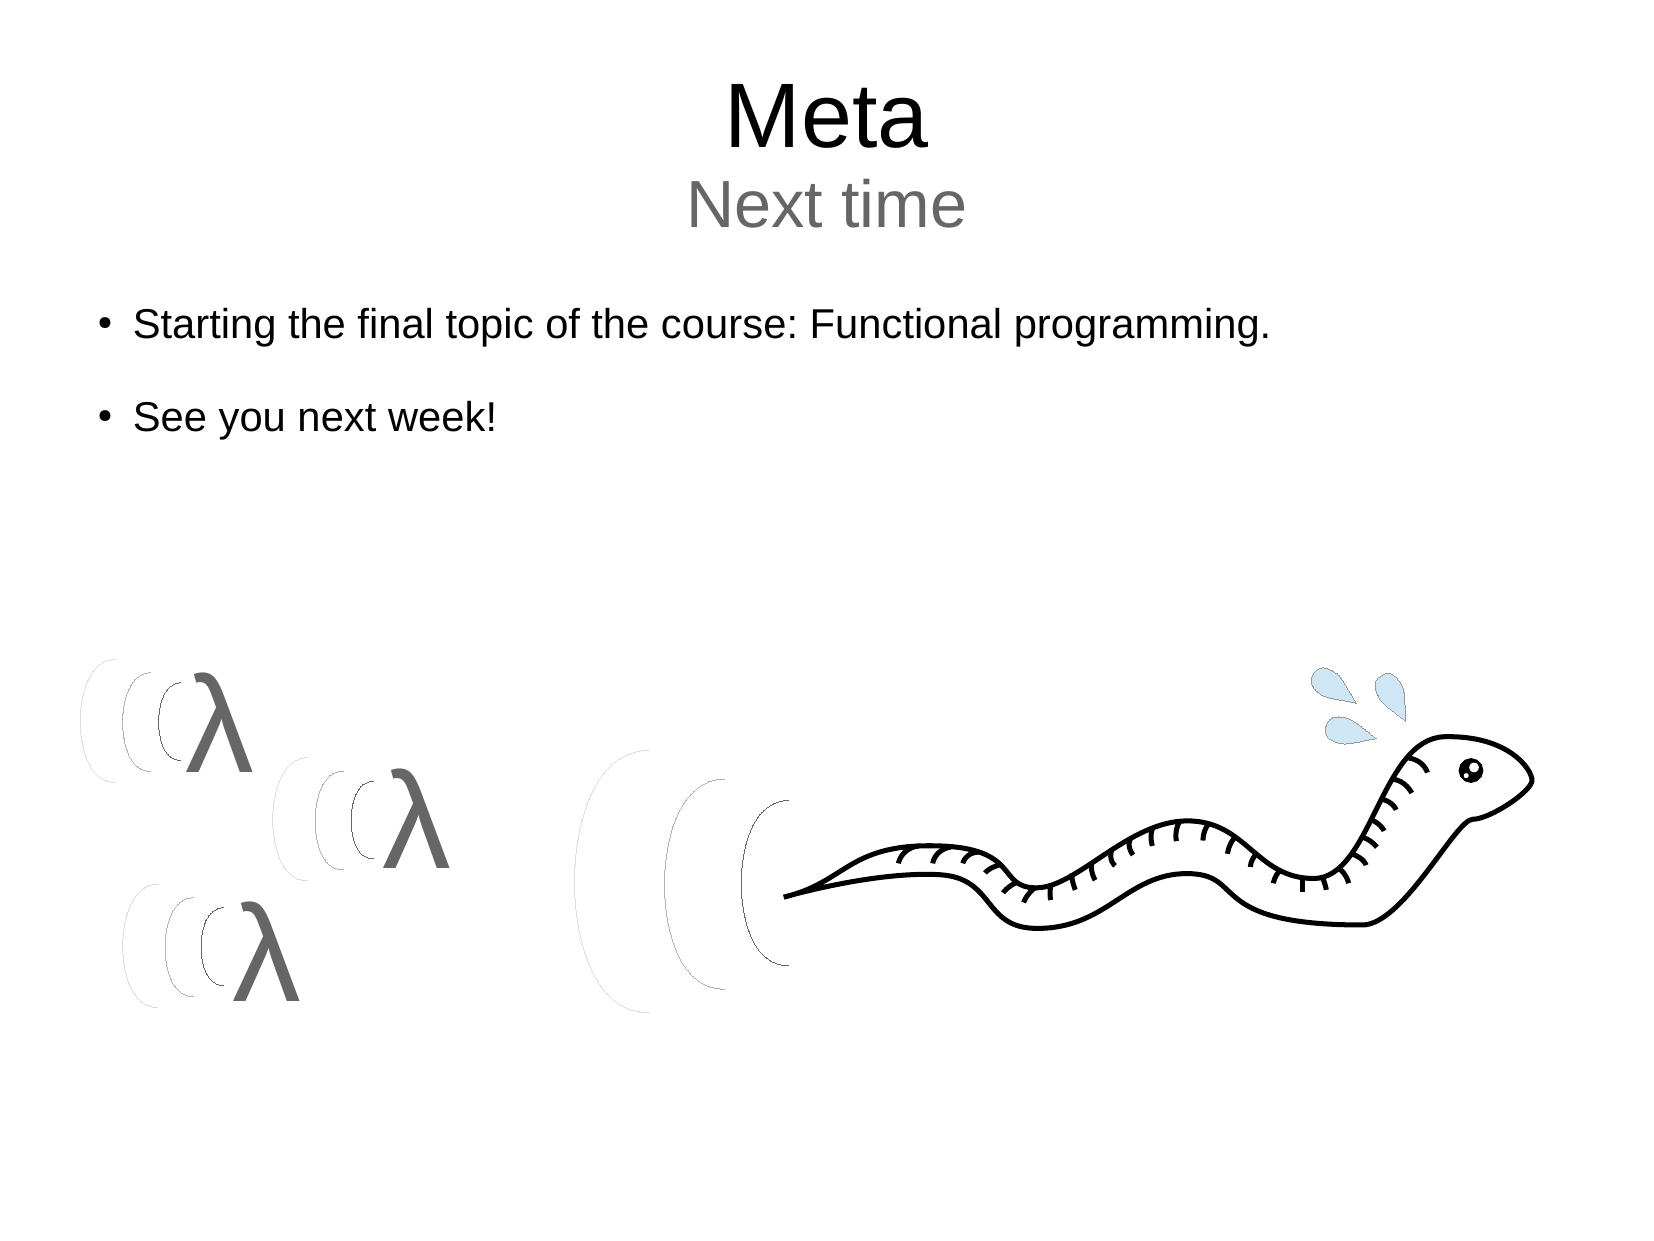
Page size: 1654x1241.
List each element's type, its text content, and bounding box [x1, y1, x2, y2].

text_box [1325, 716, 1377, 745]
text_box [1311, 667, 1357, 704]
picture [783, 734, 1535, 931]
text_box λ [368, 736, 474, 906]
text_box [1375, 673, 1406, 722]
text_box Starting the final topic of the course: Functional programming. See you next week! [82, 293, 1561, 1070]
title Meta Next time [82, 49, 1571, 257]
text_box λ [170, 640, 276, 810]
text_box λ [218, 869, 324, 1038]
